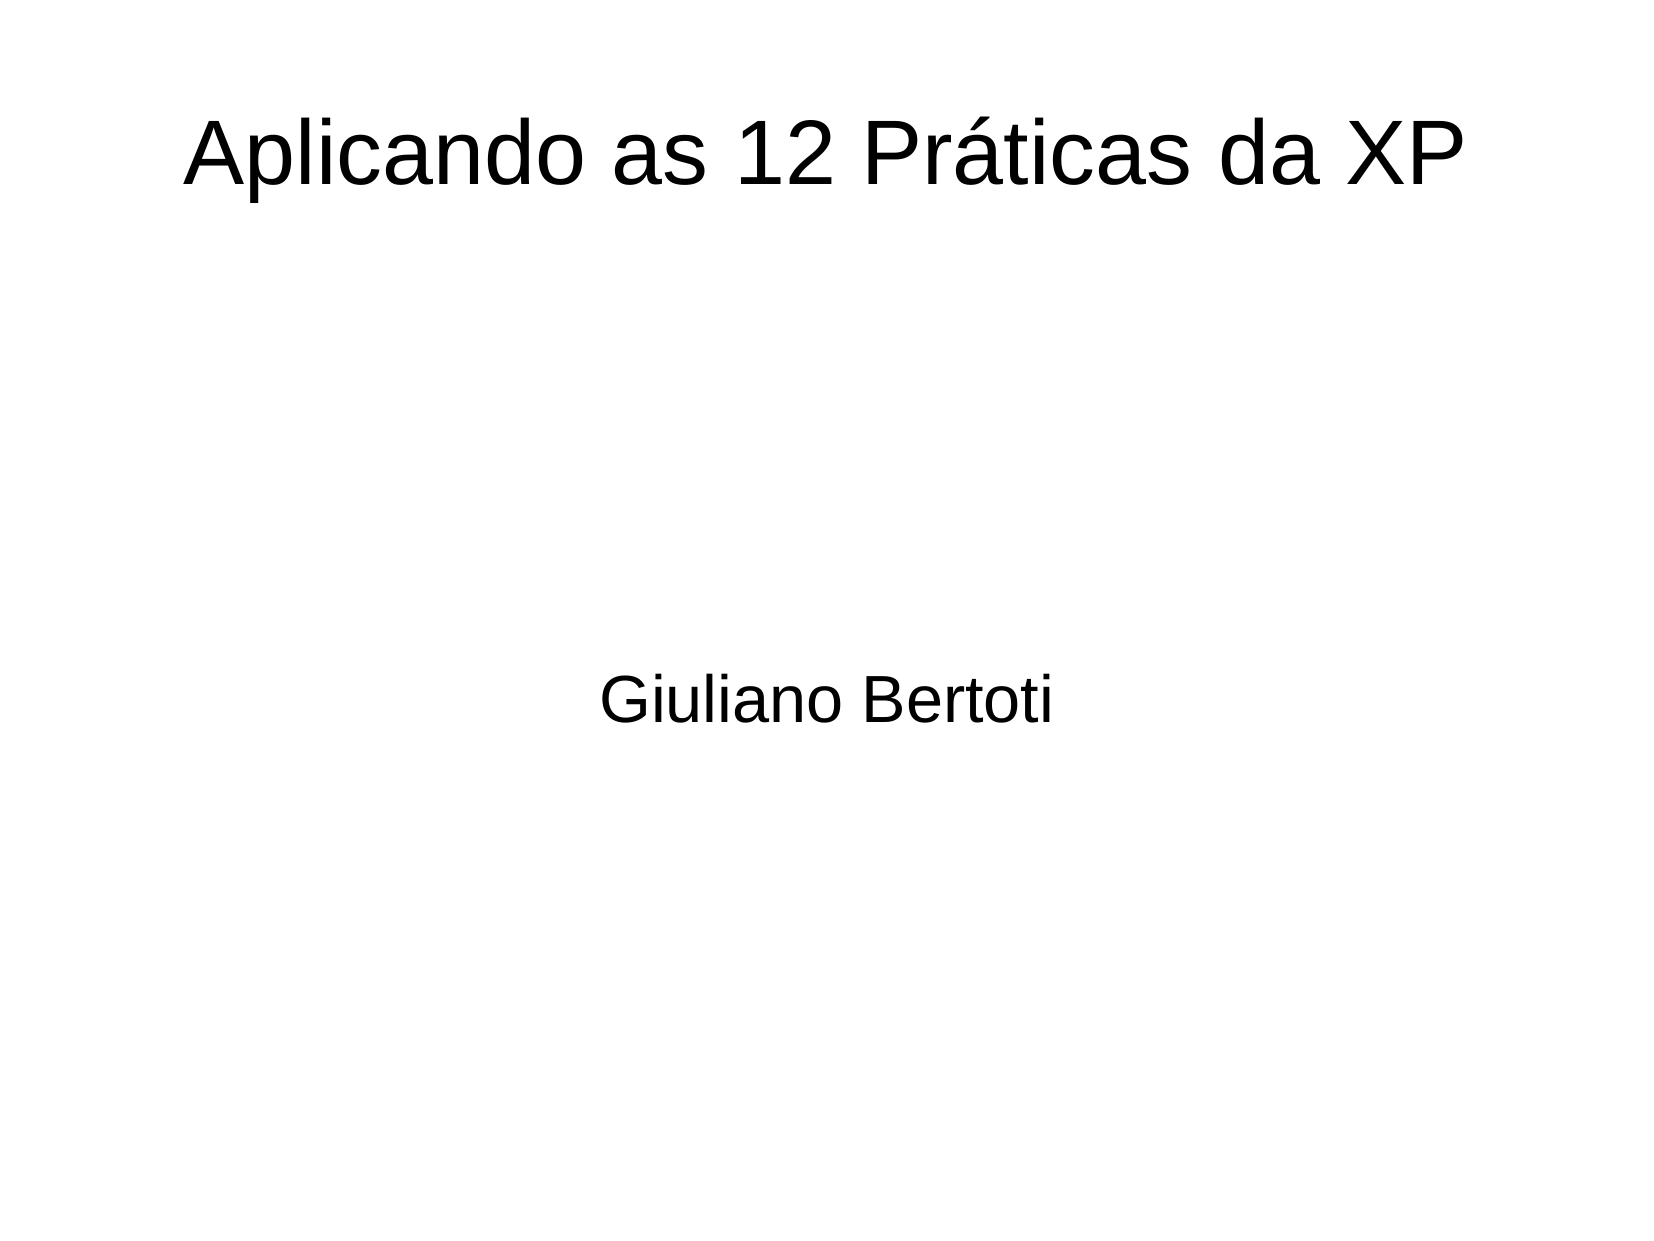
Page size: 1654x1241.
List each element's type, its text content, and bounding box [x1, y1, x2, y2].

subtitle Giuliano Bertoti [82, 290, 1571, 1109]
title Aplicando as 12 Práticas da XP [82, 49, 1571, 257]
